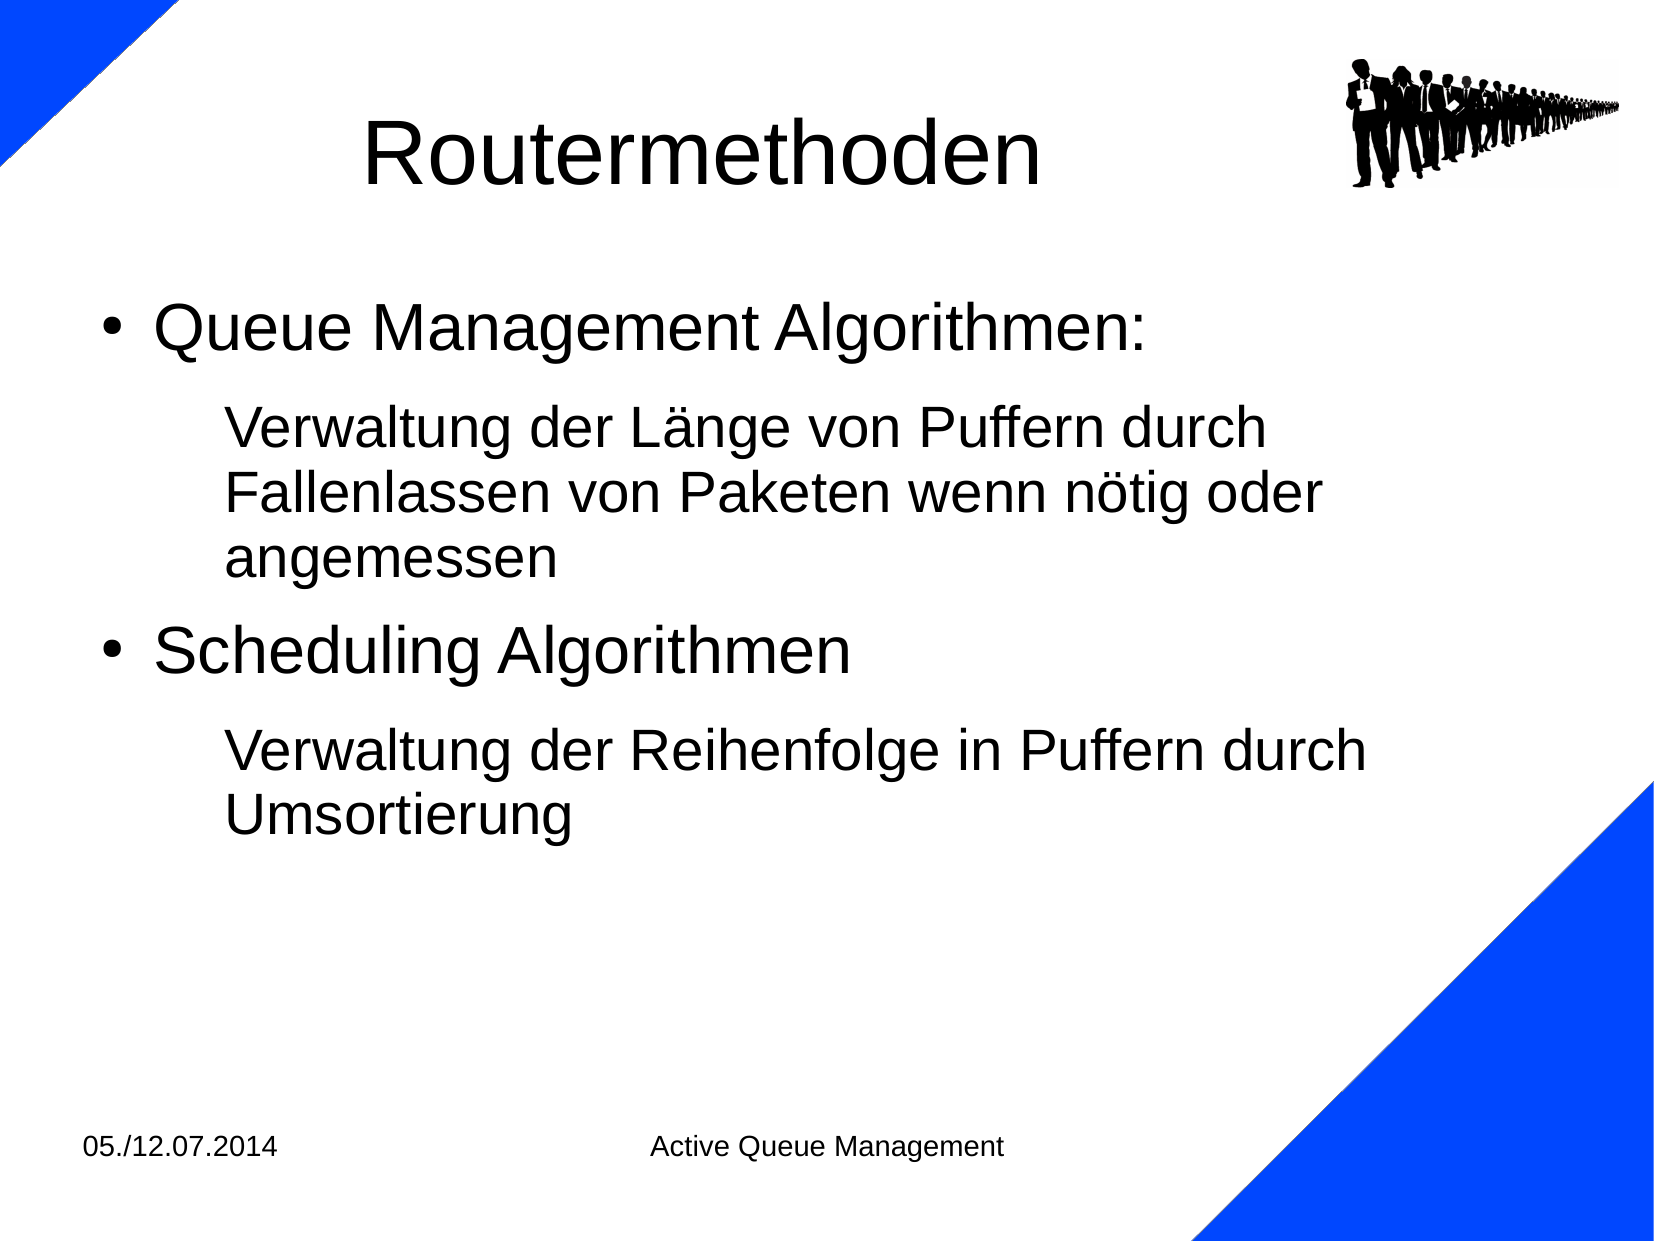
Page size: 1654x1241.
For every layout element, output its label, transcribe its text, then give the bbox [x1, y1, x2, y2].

list Queue Management Algorithmen: Verwaltung der Länge von Puffern durch Fallenlassen von Paketen wenn nötig oder angemessen Scheduling Algorithmen Verwaltung der Reihenfolge in Puffern durch Umsortierung [82, 290, 1571, 1010]
picture [1346, 59, 1619, 188]
title Routermethoden [82, 49, 1323, 257]
